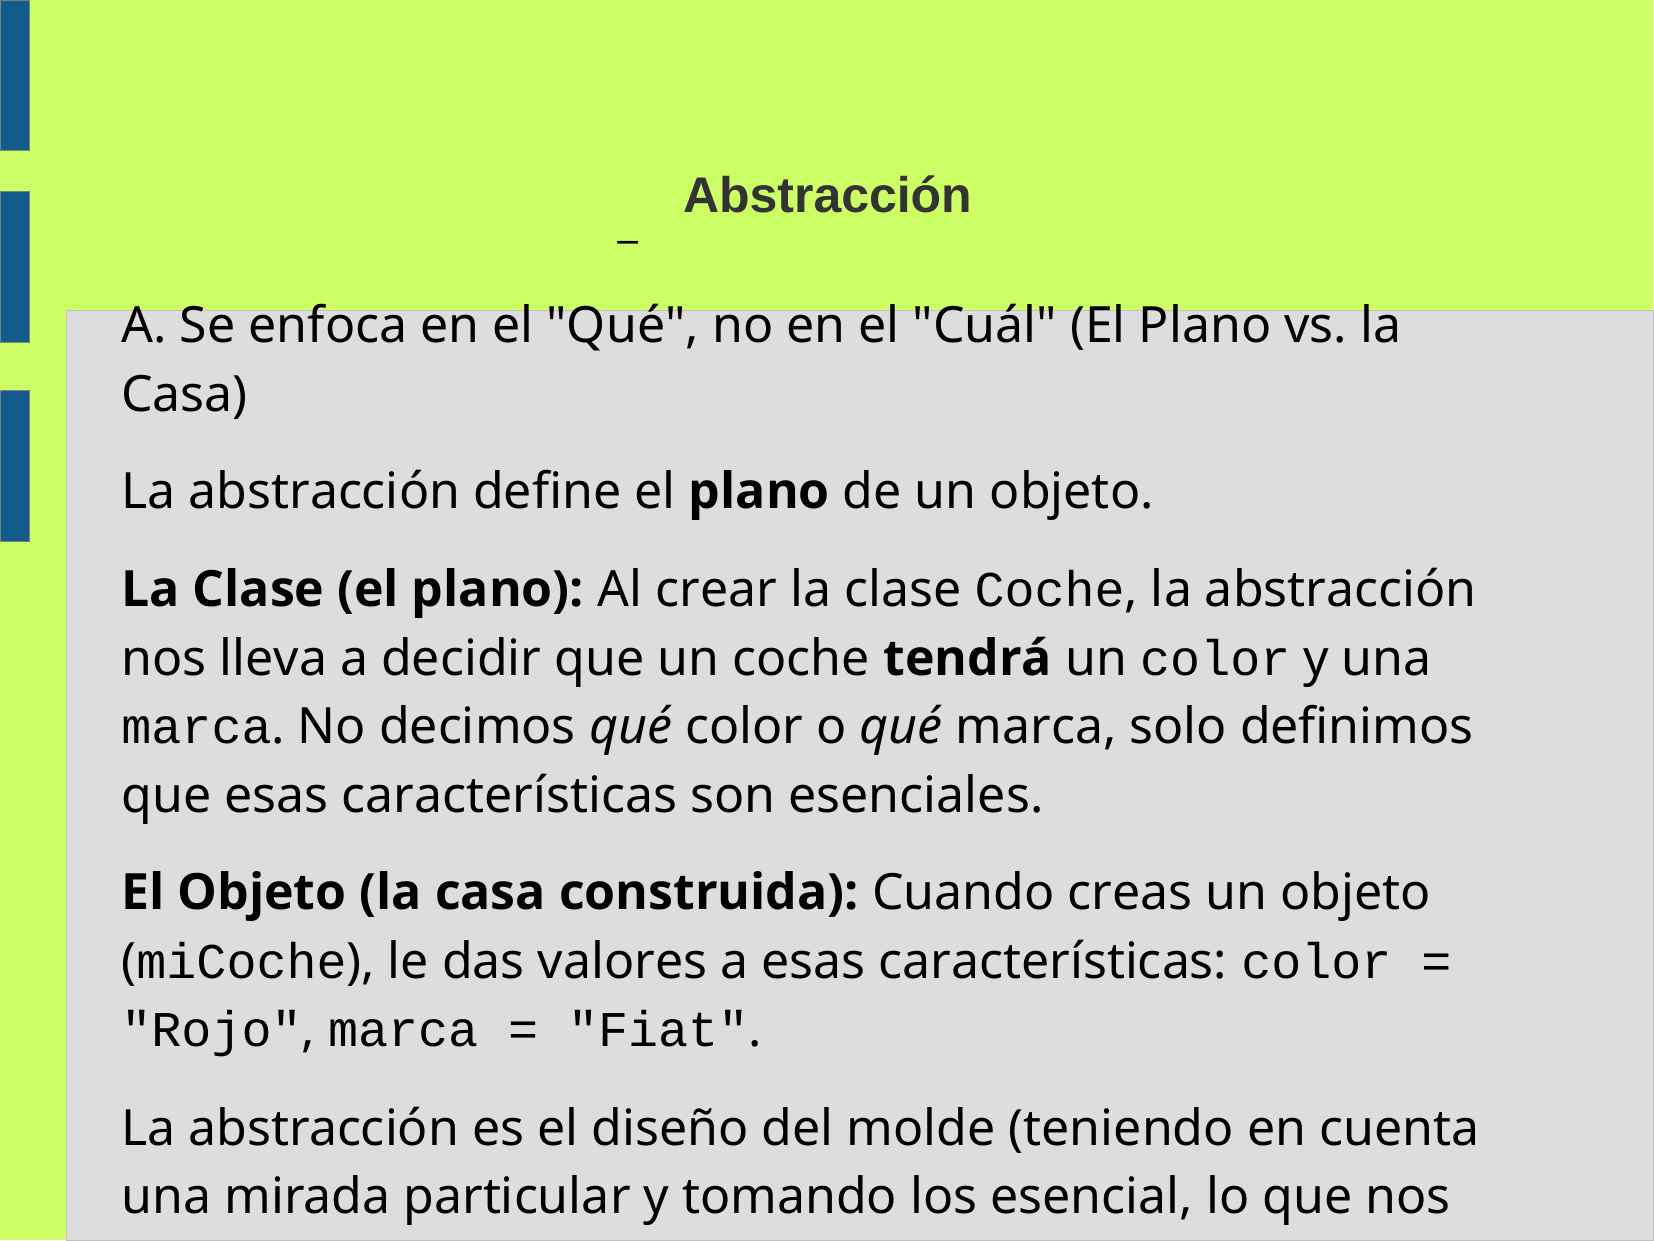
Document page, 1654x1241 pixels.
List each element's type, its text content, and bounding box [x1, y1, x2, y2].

title Abstracción [121, 91, 1534, 209]
list A. Se enfoca en el "Qué", no en el "Cuál" (El Plano vs. la Casa) La abstracción define el plano de un objeto. La Clase (el plano): Al crear la clase Coche, la abstracción nos lleva a decidir que un coche tendrá un color y una marca. No decimos qué color o qué marca, solo definimos que esas características son esenciales. El Objeto (la casa construida): Cuando creas un objeto (miCoche), le das valores a esas características: color = "Rojo", marca = "Fiat". La abstracción es el diseño del molde (teniendo en cuenta una mirada particular y tomando los esencial, lo que nos interesa) no la galleta específica. [121, 209, 1534, 1205]
